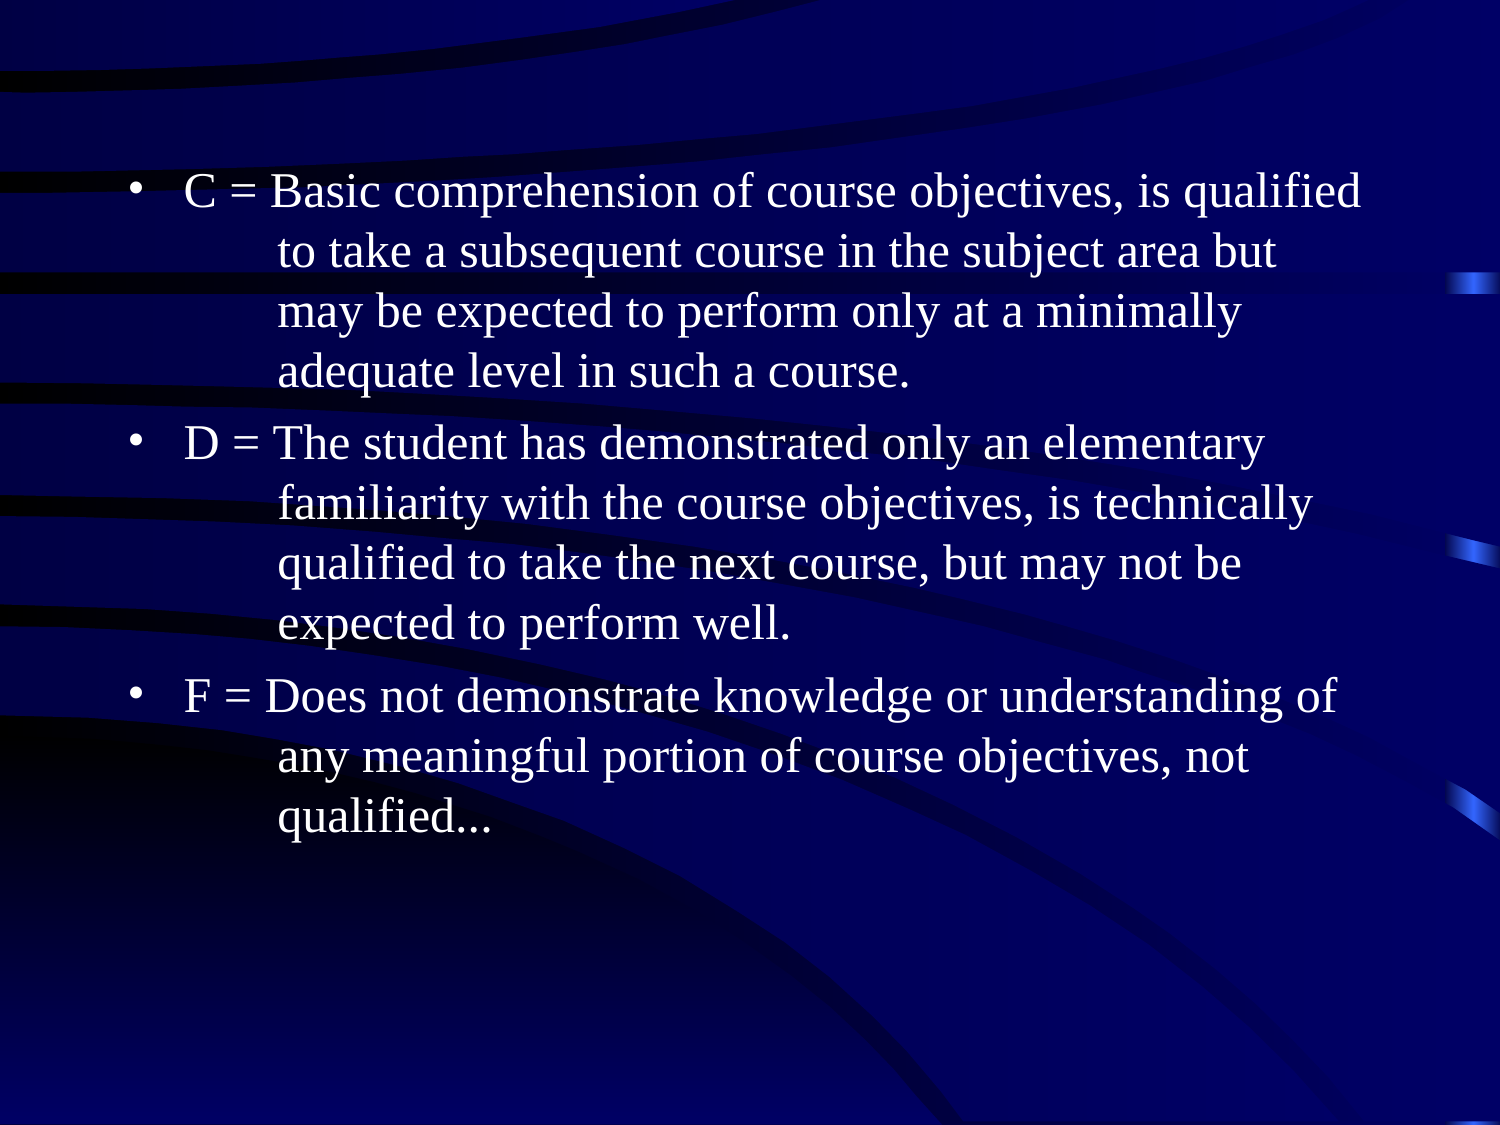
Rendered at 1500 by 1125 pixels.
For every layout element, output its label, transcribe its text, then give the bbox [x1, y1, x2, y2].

list C = Basic comprehension of course objectives, is qualified to take a subsequent course in the subject area but may be expected to perform only at a minimally adequate level in such a course. D = The student has demonstrated only an elementary familiarity with the course objectives, is technically qualified to take the next course, but may not be expected to perform well. F = Does not demonstrate knowledge or understanding of any meaningful portion of course objectives, not qualified... [112, 149, 1388, 1000]
